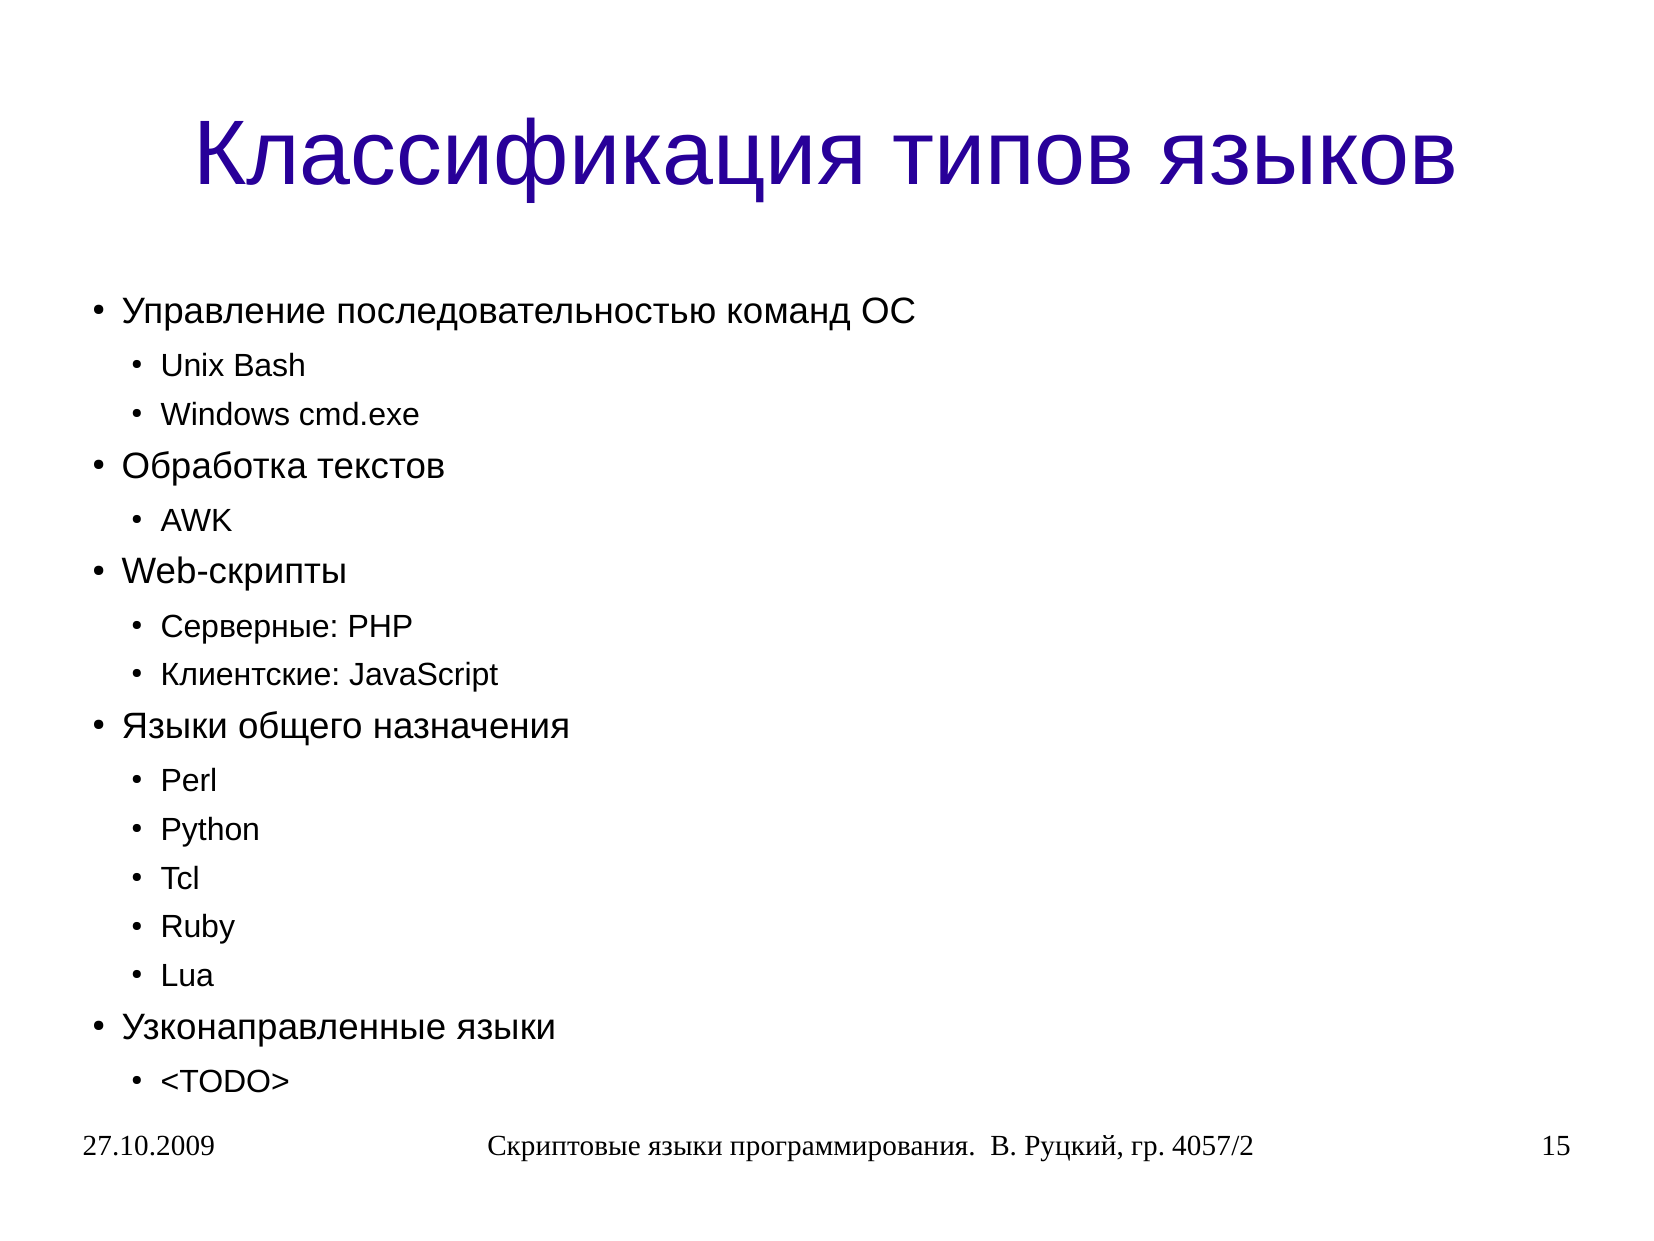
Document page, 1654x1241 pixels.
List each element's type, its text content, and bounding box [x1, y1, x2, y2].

list Управление последовательностью команд ОС Unix Bash Windows cmd.exe Обработка текстов AWK Web-скрипты Серверные: PHP Клиентские: JavaScript Языки общего назначения Perl Python Tcl Ruby Lua Узконаправленные языки <TODO> [82, 290, 1571, 1109]
title Классификация типов языков [82, 49, 1571, 257]
